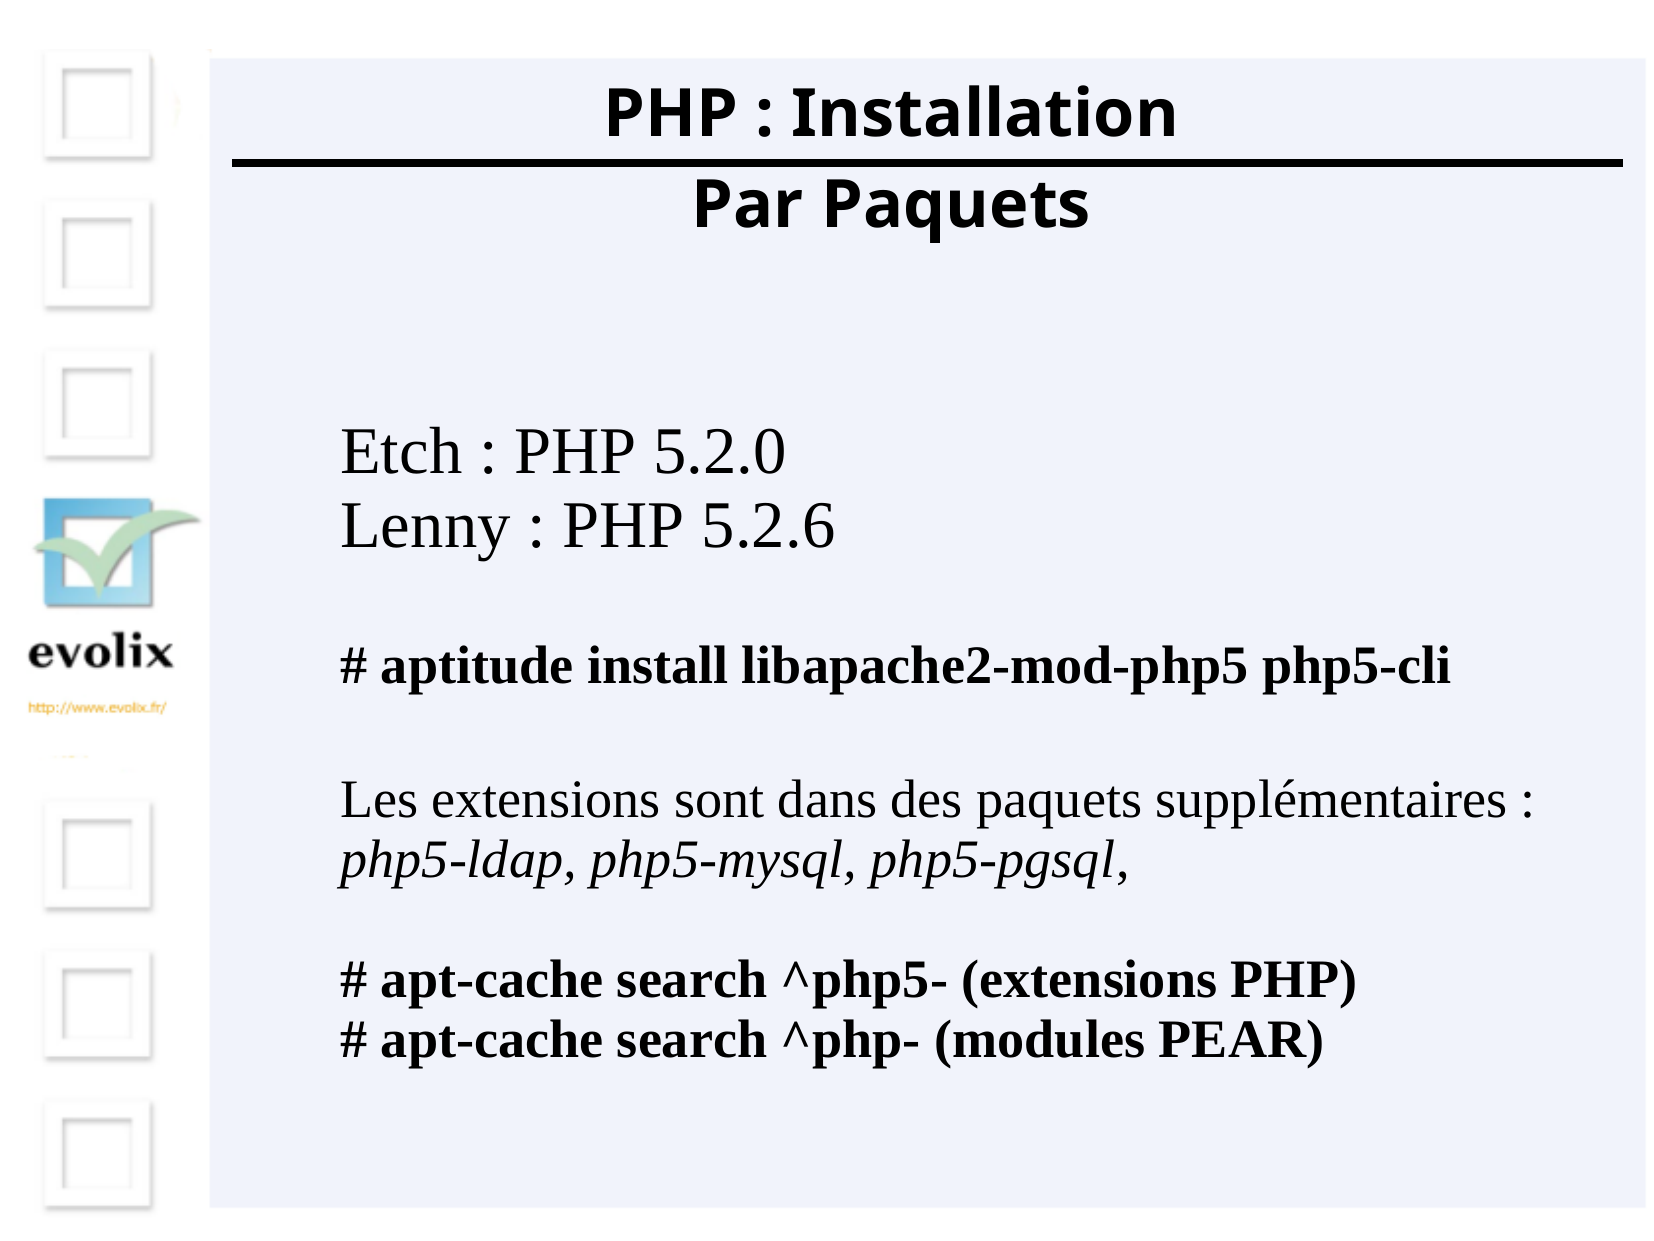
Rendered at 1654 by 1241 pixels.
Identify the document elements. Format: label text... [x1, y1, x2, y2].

picture [0, 49, 1654, 1218]
subtitle Etch : PHP 5.2.0 Lenny : PHP 5.2.6 # aptitude install libapache2-mod-php5 php5-cli Les extensions sont dans des paquets supplémentaires : php5-ldap, php5-mysql, php5-pgsql, # apt-cache search ^php5- (extensions PHP) # apt-cache search ^php- (modules PEAR) [265, 275, 1654, 1208]
title PHP : Installation Par Paquets [404, 49, 1379, 263]
